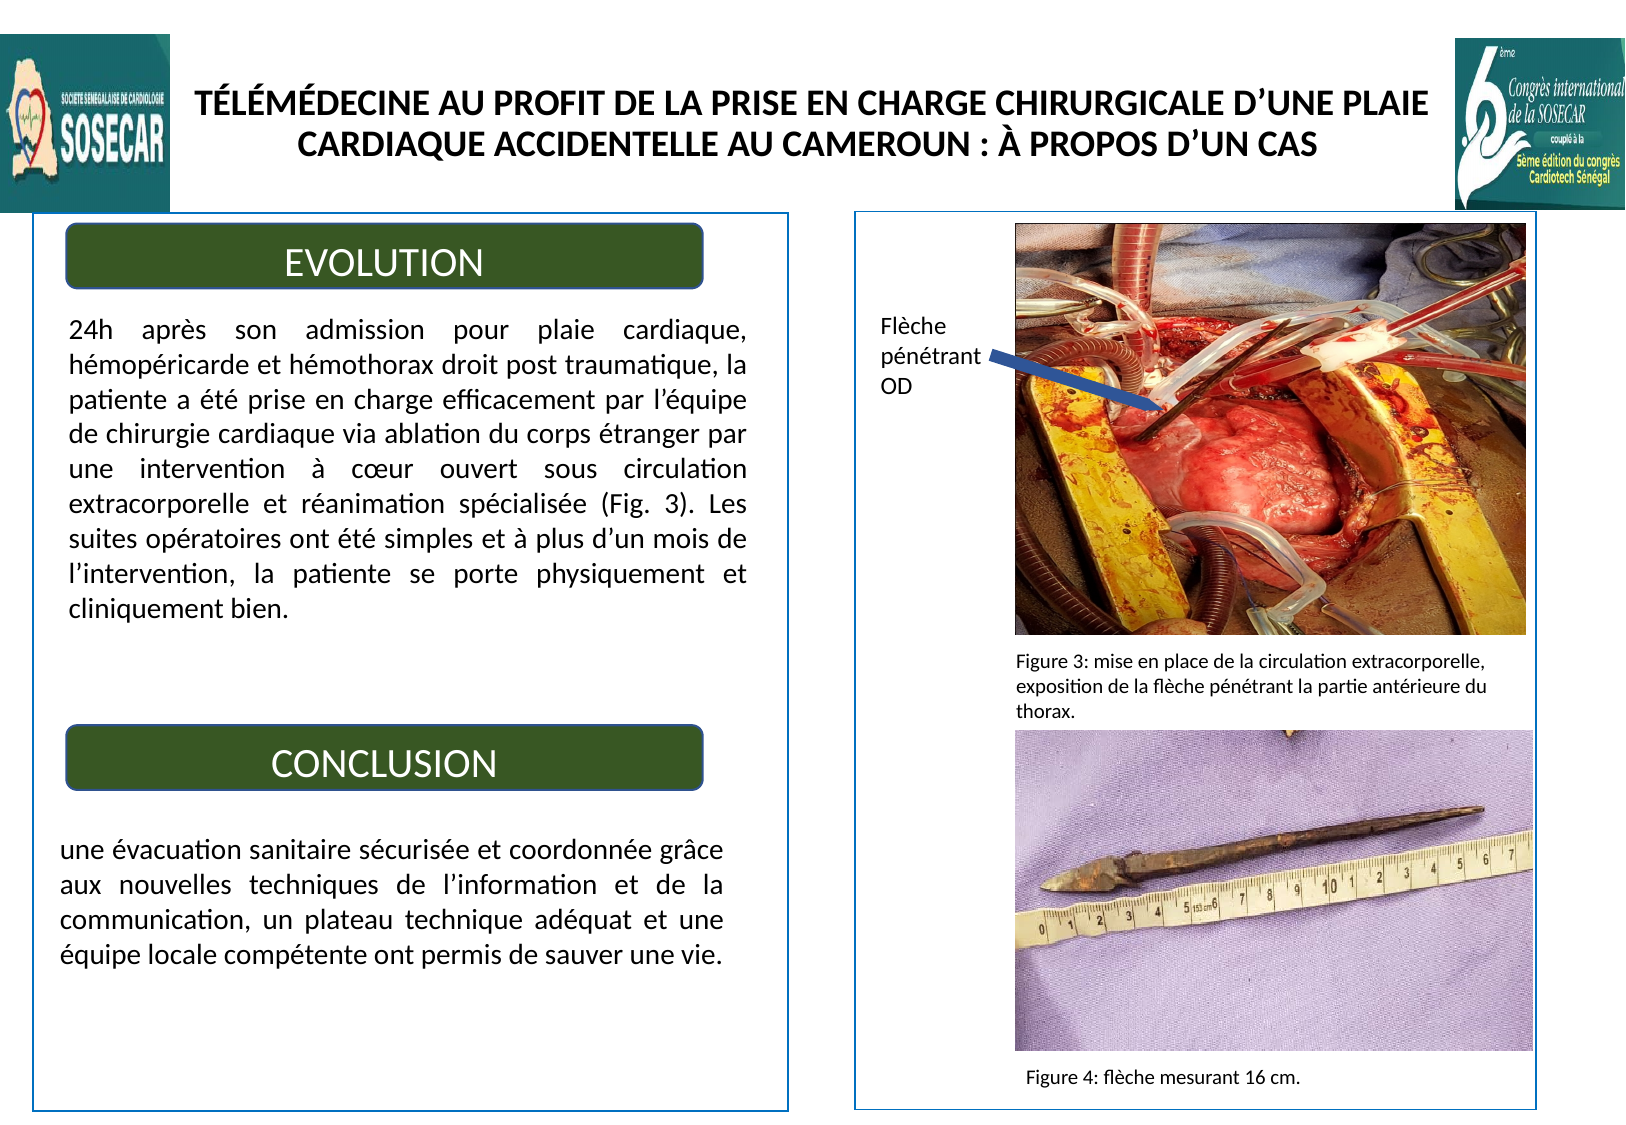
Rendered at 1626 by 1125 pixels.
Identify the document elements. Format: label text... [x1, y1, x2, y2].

list [33, 212, 789, 1112]
picture [1015, 223, 1526, 635]
text_box Figure 4: flèche mesurant 16 cm. [1011, 1056, 1537, 1097]
text_box une évacuation sanitaire sécurisée et coordonnée grâce aux nouvelles techniques de l’information et de la communication, un plateau technique adéquat et une équipe locale compétente ont permis de sauver une vie. [44, 823, 777, 980]
title Télémédecine au profit de la prise en charge chirurgicale d’une plaie cardiaque accidentelle au Cameroun : à propos d’un cas [111, 34, 1514, 213]
text_box CONCLUSION [66, 725, 703, 790]
text_box [855, 211, 1537, 1110]
text_box Flèche pénétrant OD [865, 301, 1002, 408]
text_box Figure 3: mise en place de la circulation extracorporelle, exposition de la flèche pénétrant la partie antérieure du thorax. [1001, 639, 1533, 731]
text_box EVOLUTION [66, 223, 703, 289]
picture [1015, 730, 1533, 1051]
text_box 24h après son admission pour plaie cardiaque, hémopéricarde et hémothorax droit post traumatique, la patiente a été prise en charge efficacement par l’équipe de chirurgie cardiaque via ablation du corps étranger par une intervention à cœur ouvert sous circulation extracorporelle et réanimation spécialisée (Fig. 3). Les suites opératoires ont été simples et à plus d’un mois de l’intervention, la patiente se porte physiquement et cliniquement bien. [53, 302, 777, 636]
